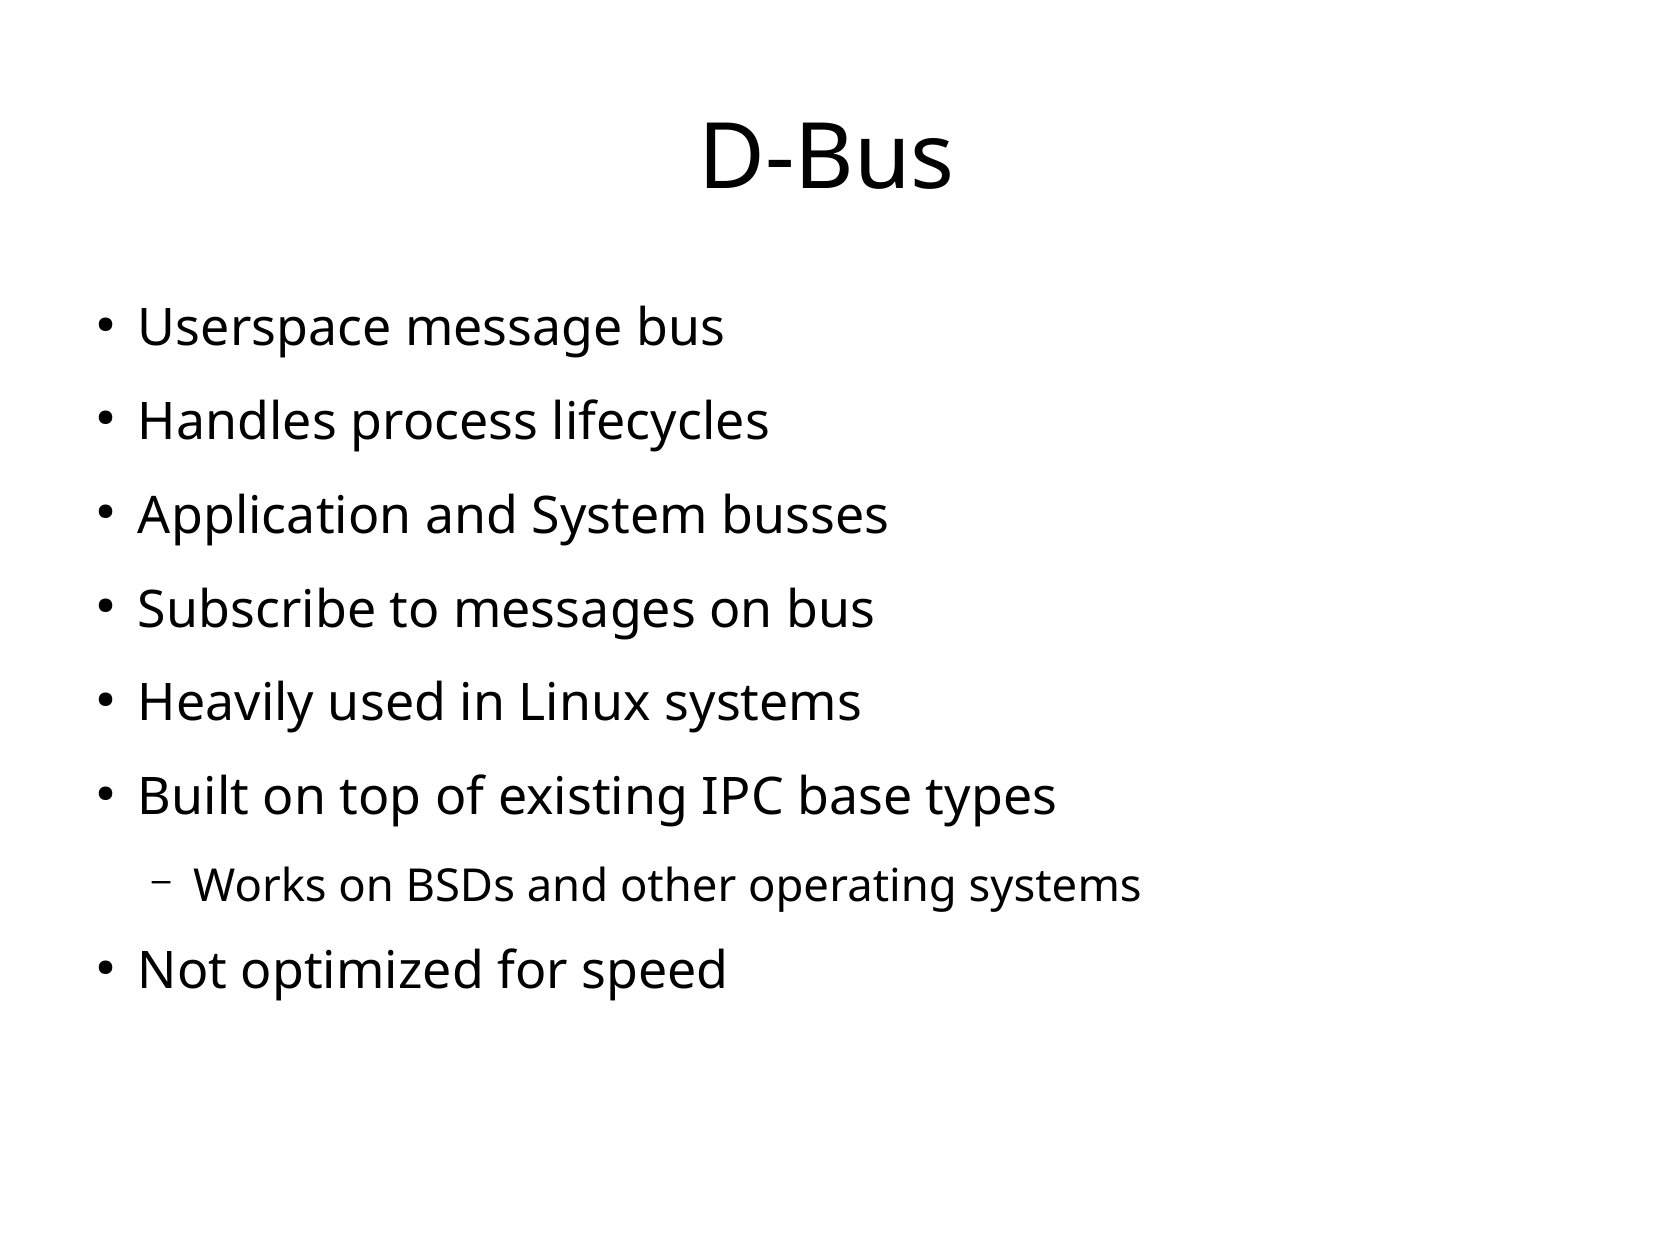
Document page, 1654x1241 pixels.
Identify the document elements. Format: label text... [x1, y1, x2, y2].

list Userspace message bus Handles process lifecycles Application and System busses Subscribe to messages on bus Heavily used in Linux systems Built on top of existing IPC base types Works on BSDs and other operating systems Not optimized for speed [82, 290, 1538, 1010]
title D-Bus [82, 49, 1571, 257]
